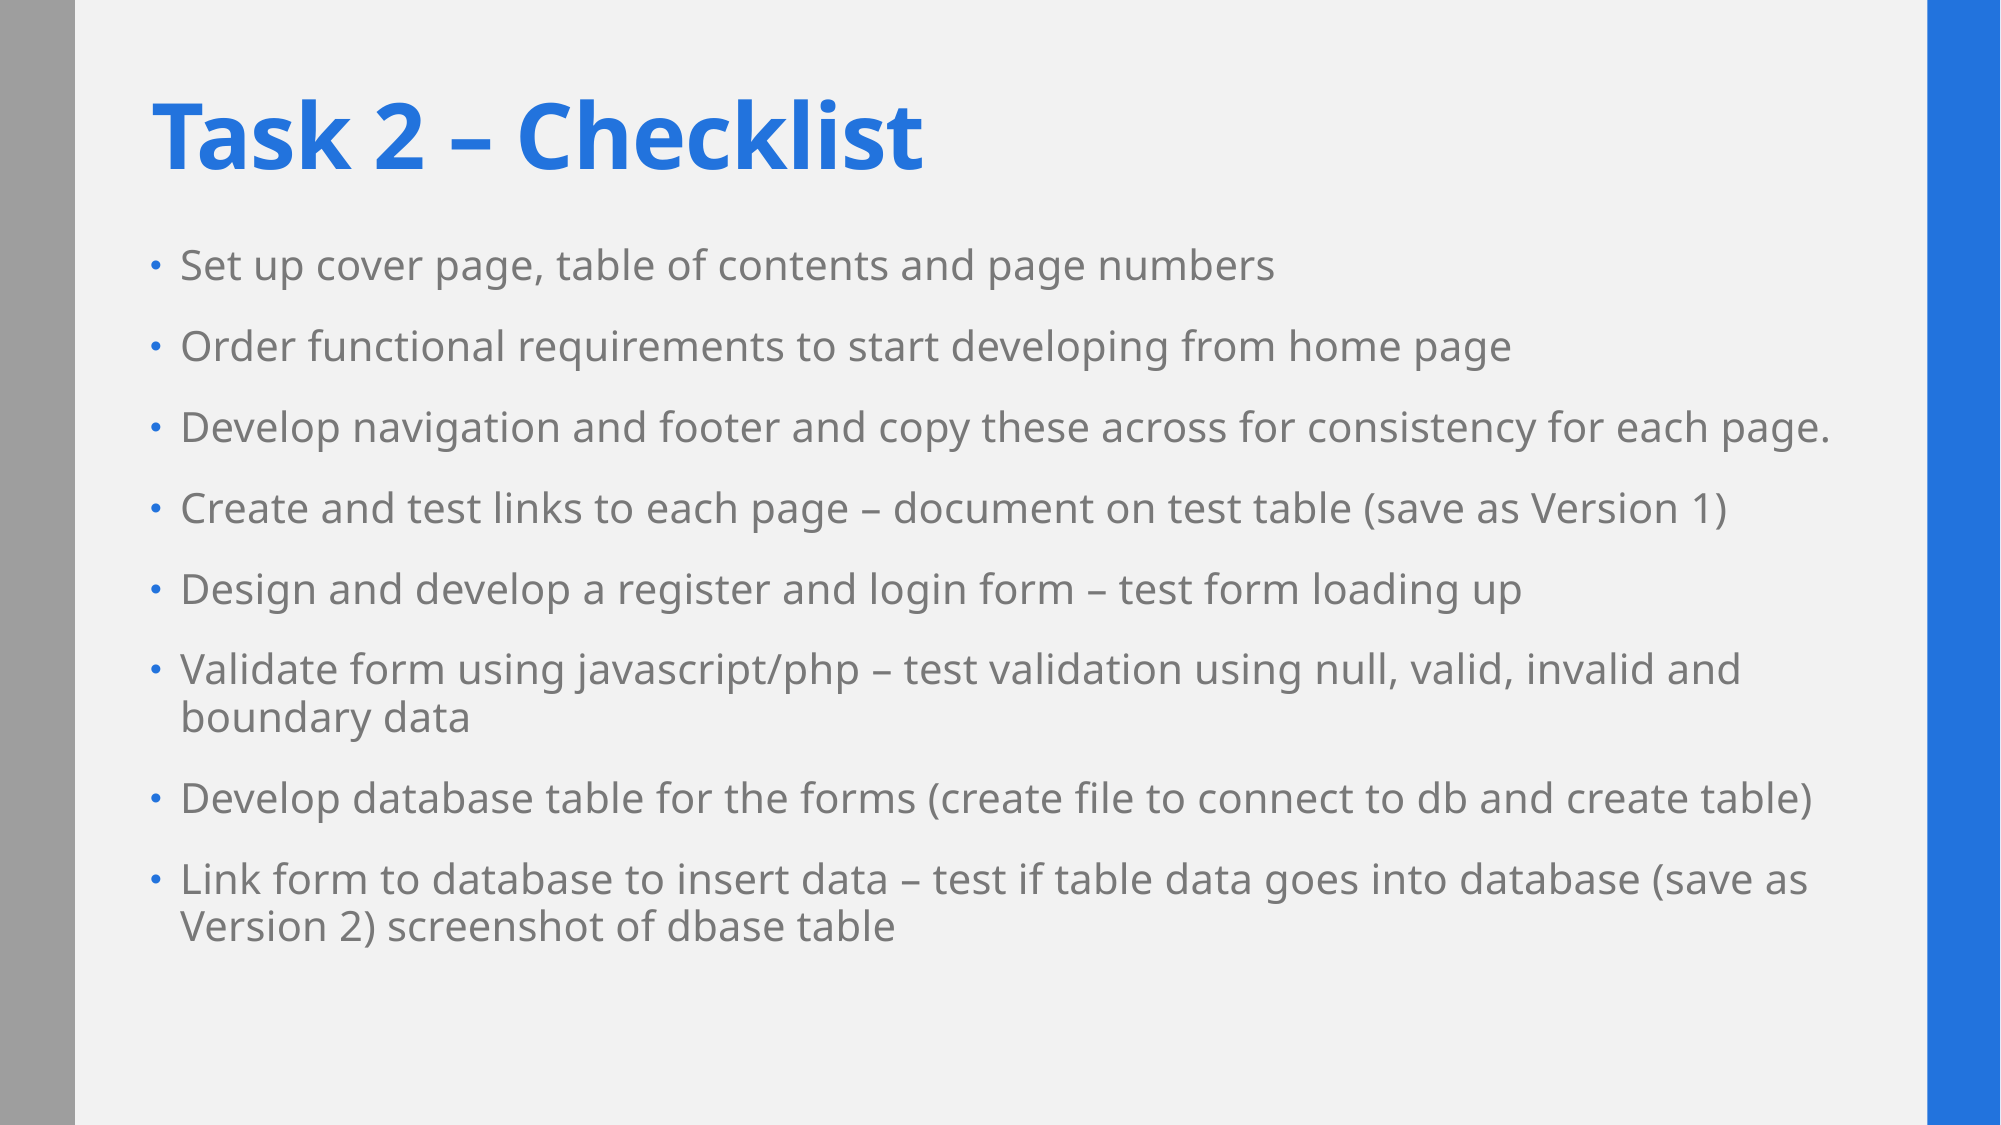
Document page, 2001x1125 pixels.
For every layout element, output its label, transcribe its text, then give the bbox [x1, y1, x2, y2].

list Set up cover page, table of contents and page numbers Order functional requirements to start developing from home page Develop navigation and footer and copy these across for consistency for each page. Create and test links to each page – document on test table (save as Version 1) Design and develop a register and login form – test form loading up Validate form using javascript/php – test validation using null, valid, invalid and boundary data Develop database table for the forms (create file to connect to db and create table) Link form to database to insert data – test if table data goes into database (save as Version 2) screenshot of dbase table [150, 235, 1908, 1050]
list Task 2 – Checklist [151, 78, 1850, 199]
